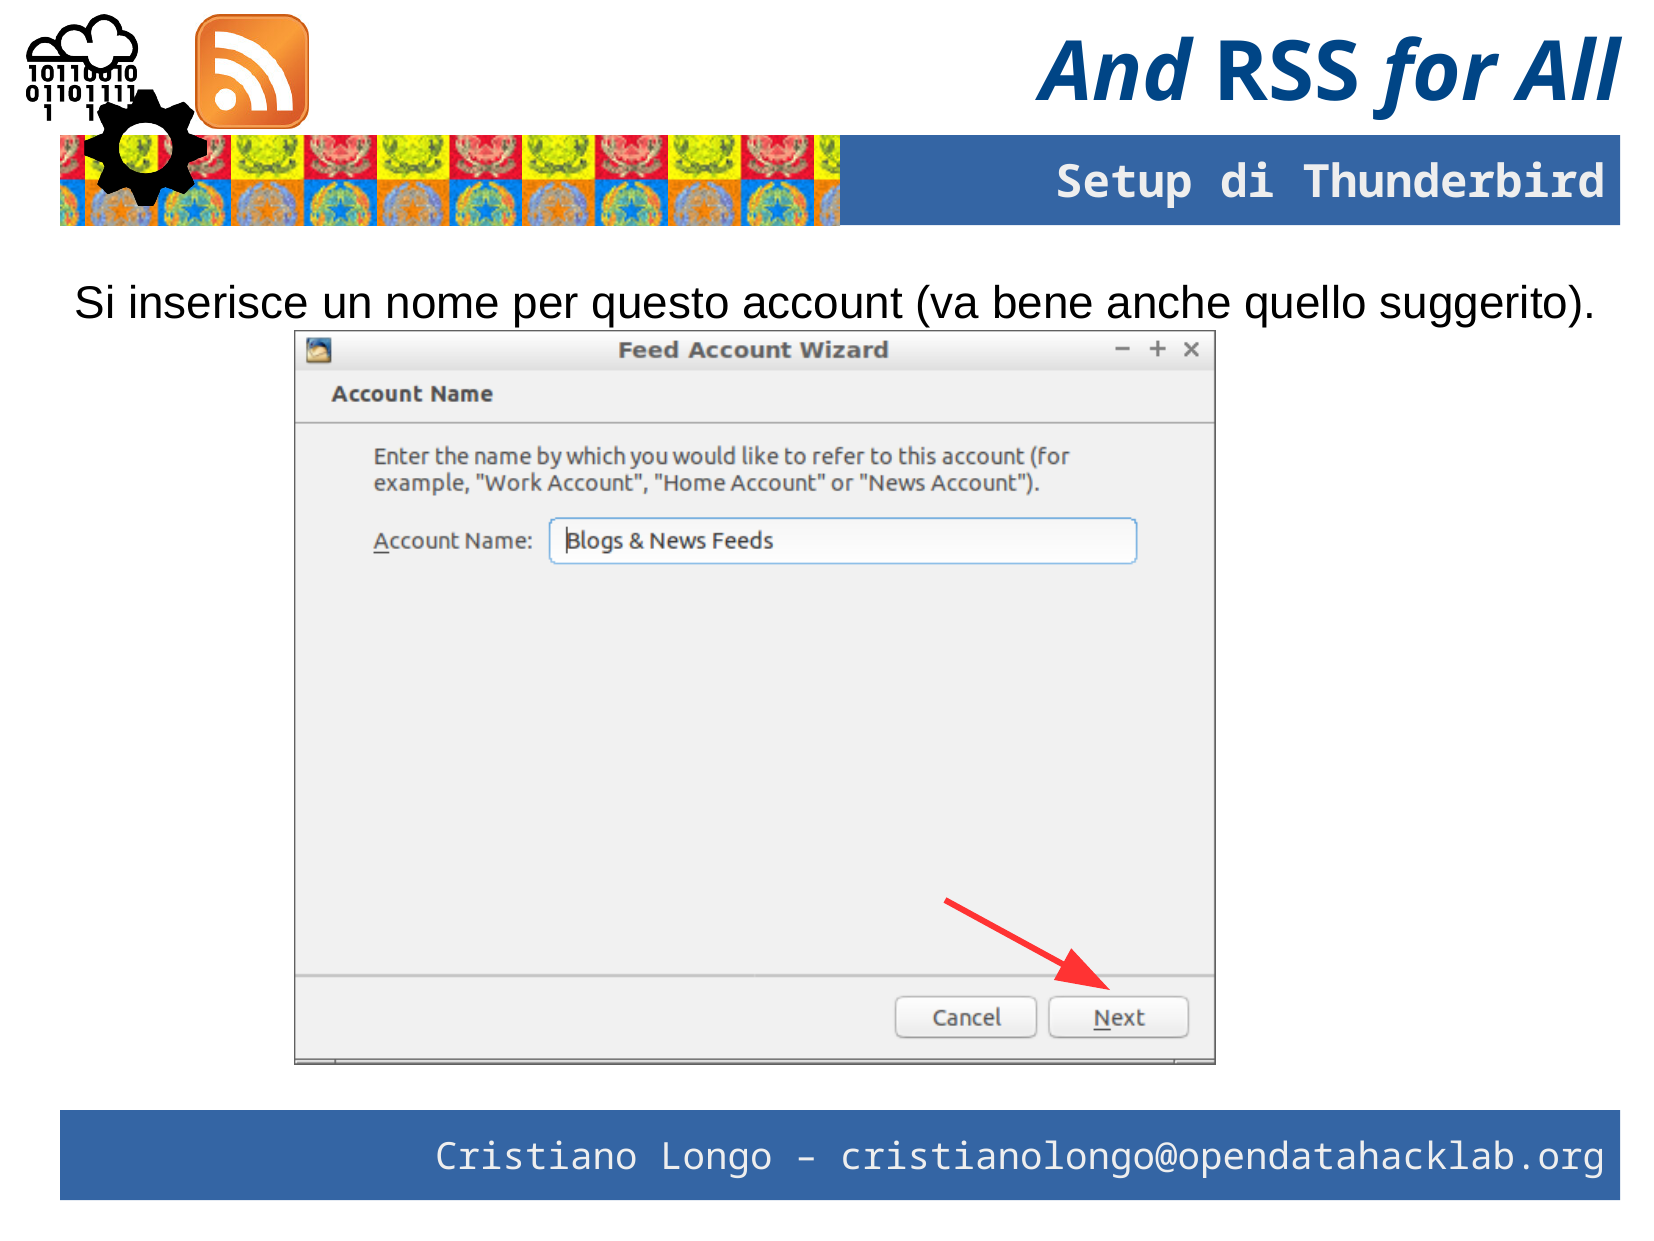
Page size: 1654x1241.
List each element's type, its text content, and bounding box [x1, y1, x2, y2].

text_box Cristiano Longo – cristianolongo@opendatahacklab.org [60, 1110, 1621, 1201]
text_box And RSS for All [870, 4, 1636, 214]
text_box Si inserisce un nome per questo account (va bene anche quello suggerito). [60, 270, 1621, 406]
picture [26, 14, 309, 206]
picture [294, 330, 1216, 1066]
text_box Setup di Thunderbird [840, 135, 1621, 226]
text_box [60, 135, 840, 226]
